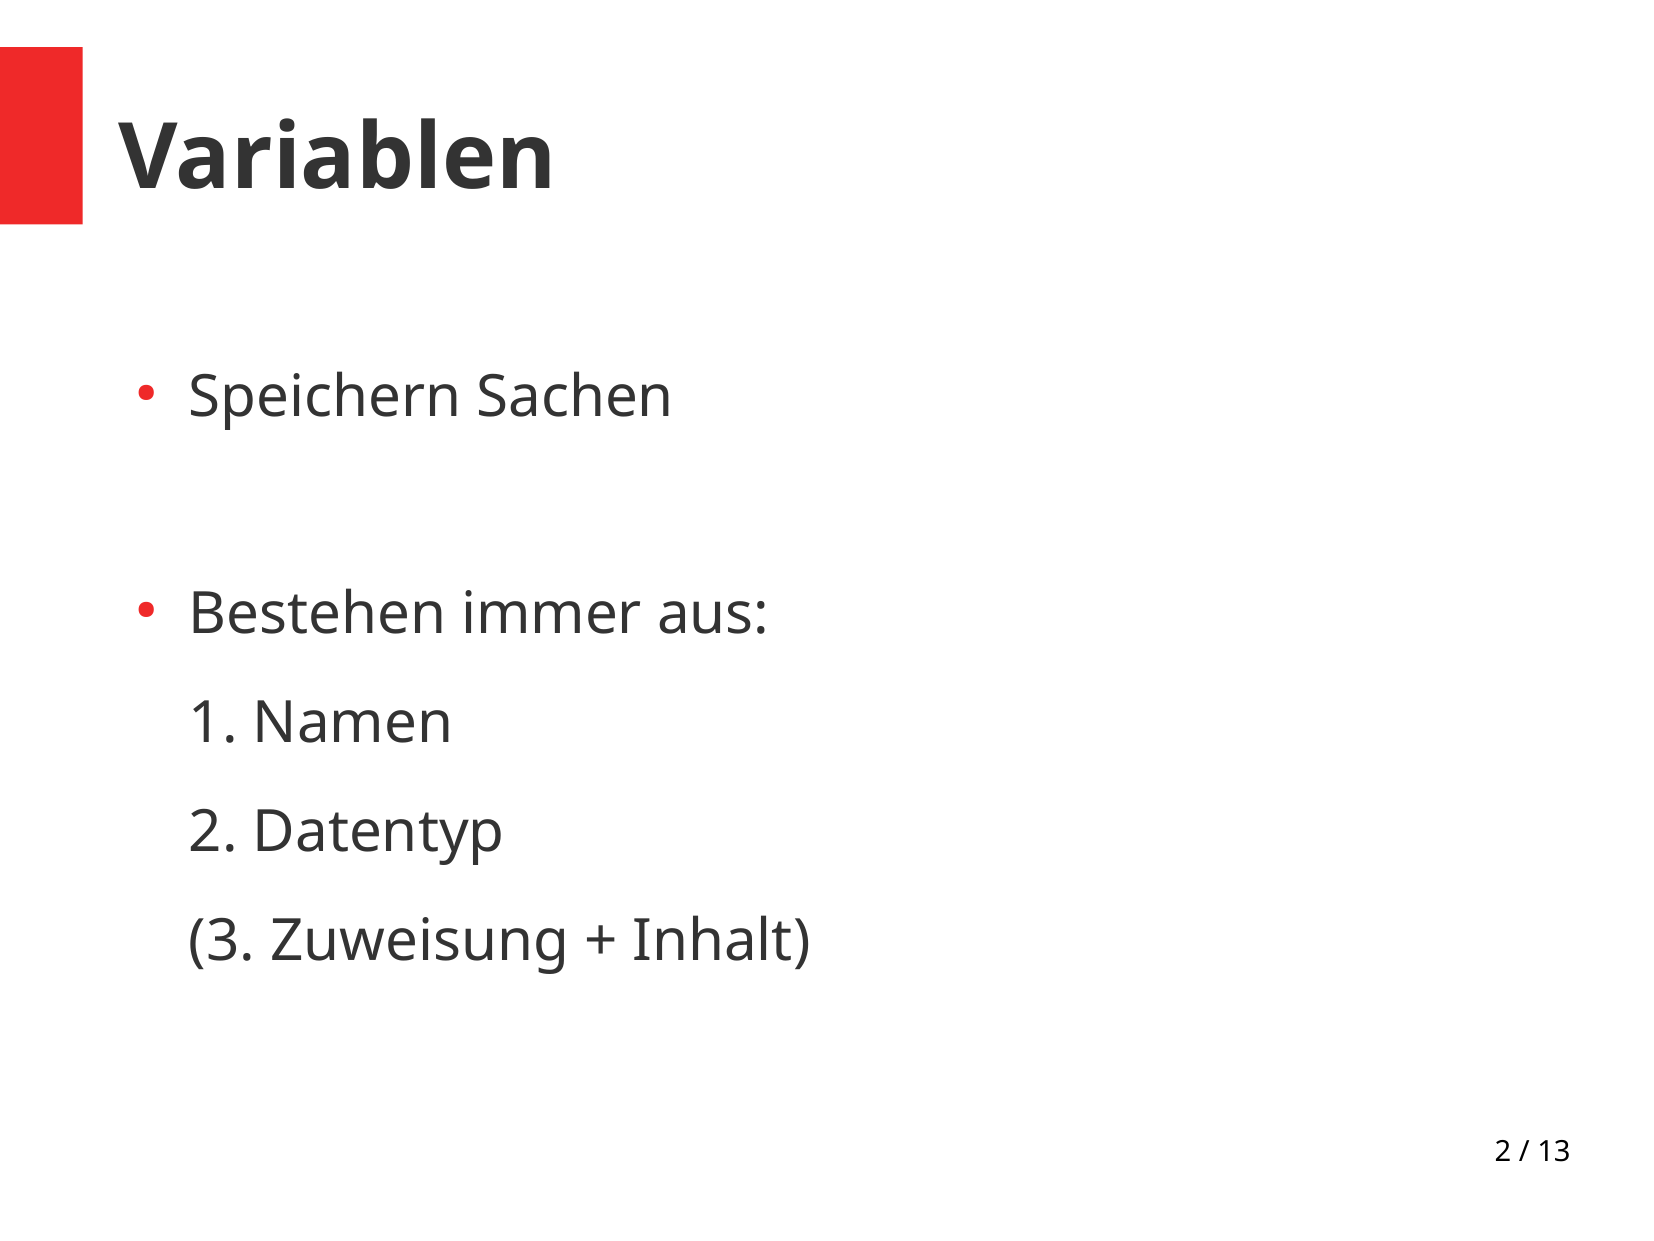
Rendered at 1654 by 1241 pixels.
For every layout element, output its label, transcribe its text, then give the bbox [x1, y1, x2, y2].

list Speichern Sachen Bestehen immer aus: 1. Namen 2. Datentyp (3. Zuweisung + Inhalt) [118, 354, 1536, 1074]
title Variablen [118, 49, 1571, 257]
